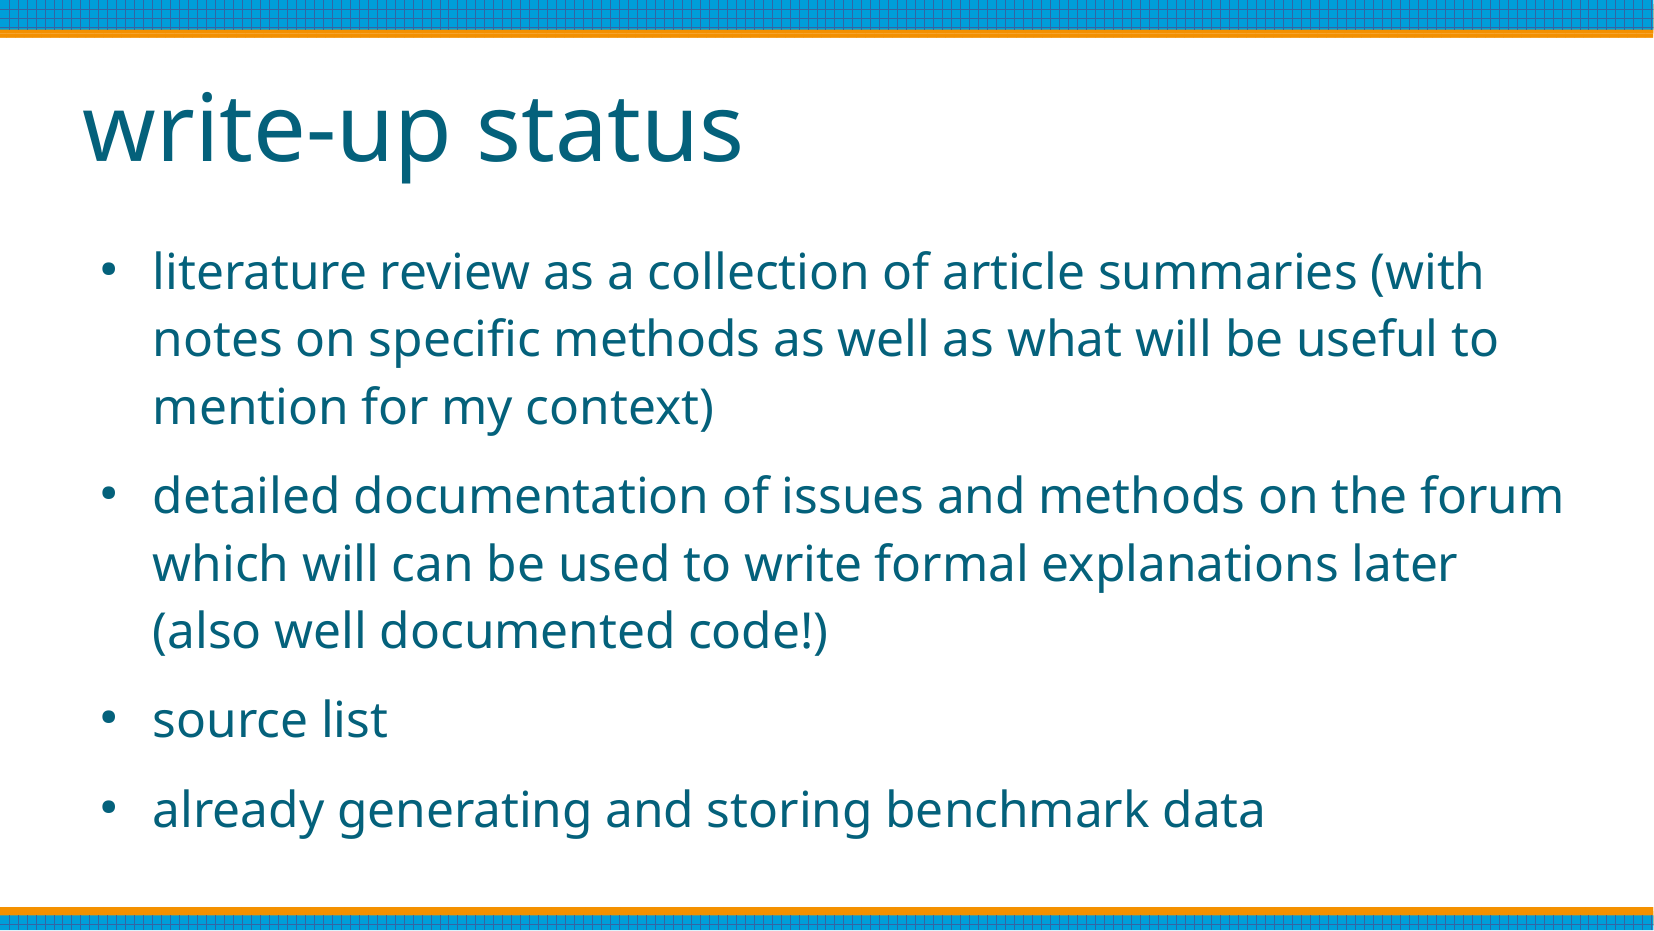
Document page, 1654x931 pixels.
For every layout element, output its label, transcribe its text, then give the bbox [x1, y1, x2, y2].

title write-up status [82, 44, 1571, 207]
list literature review as a collection of article summaries (with notes on specific methods as well as what will be useful to mention for my context) detailed documentation of issues and methods on the forum which will can be used to write formal explanations later (also well documented code!) source list already generating and storing benchmark data [82, 236, 1571, 842]
